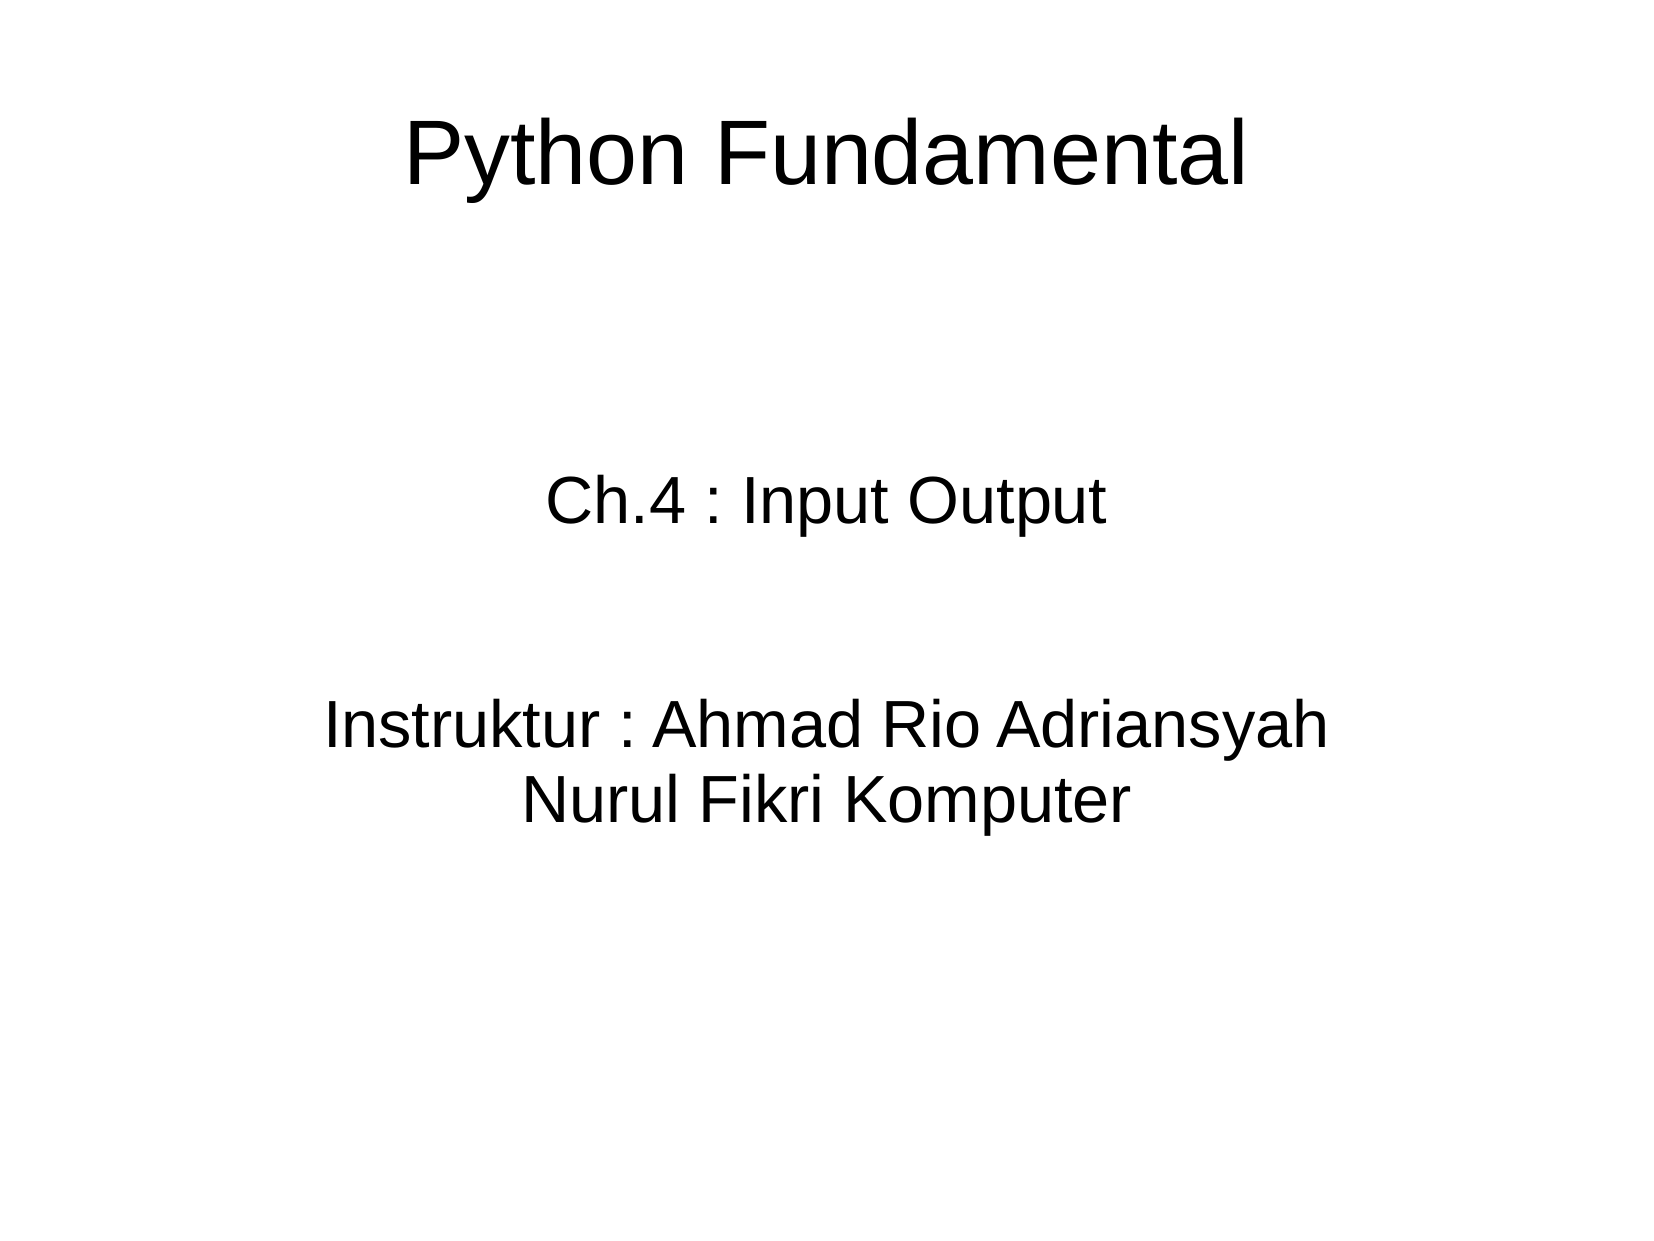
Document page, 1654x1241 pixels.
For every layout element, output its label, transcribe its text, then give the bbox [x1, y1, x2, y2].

subtitle Ch.4 : Input Output Instruktur : Ahmad Rio Adriansyah Nurul Fikri Komputer [82, 290, 1571, 1010]
title Python Fundamental [82, 49, 1571, 257]
